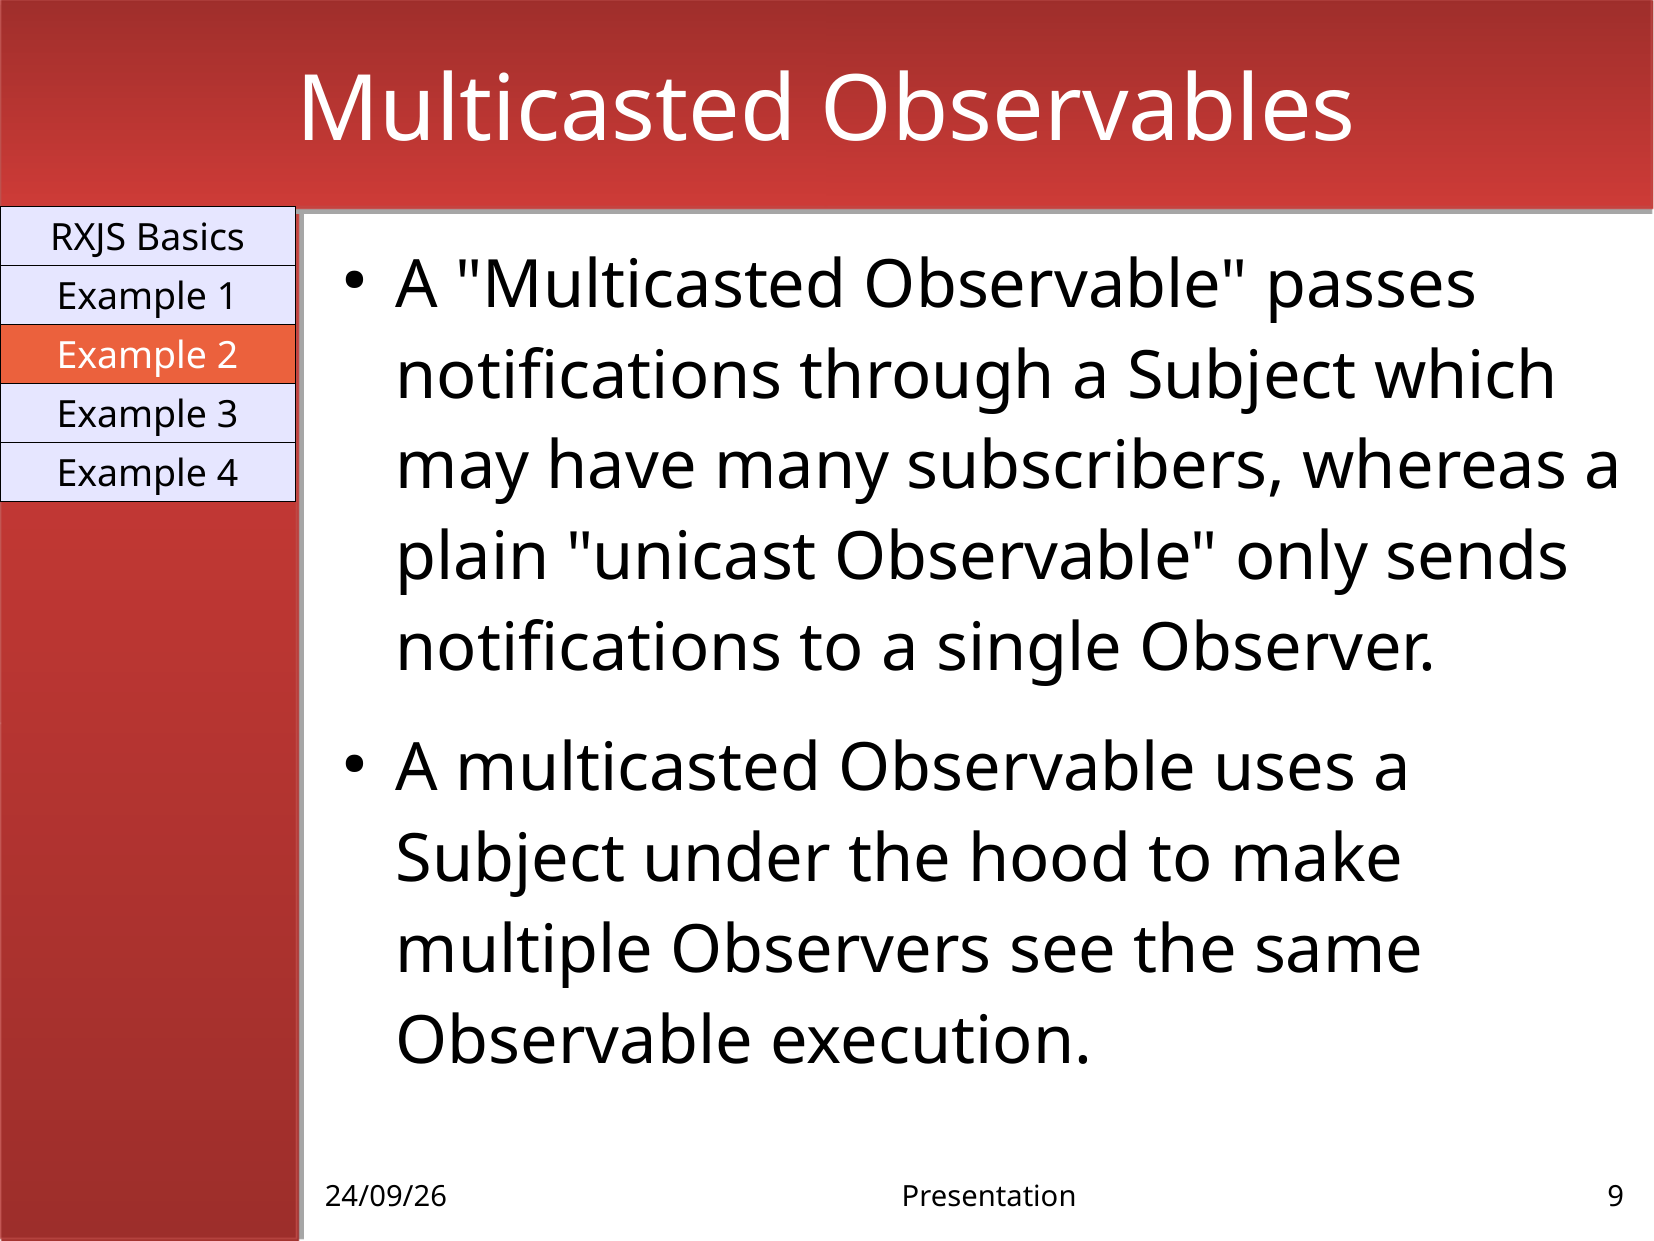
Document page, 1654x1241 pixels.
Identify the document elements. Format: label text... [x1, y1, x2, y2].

text_box RXJS Basics [0, 206, 296, 265]
text_box Example 1 [0, 265, 296, 325]
text_box Example 4 [0, 442, 296, 502]
text_box Example 3 [0, 383, 296, 442]
text_box Example 2 [0, 325, 296, 383]
title Multicasted Observables [29, 31, 1625, 178]
picture [0, 0, 1654, 1241]
list A "Multicasted Observable" passes notifications through a Subject which may have many subscribers, whereas a plain "unicast Observable" only sends notifications to a single Observer. A multicasted Observable uses a Subject under the hood to make multiple Observers see the same Observable execution. [324, 236, 1625, 1123]
